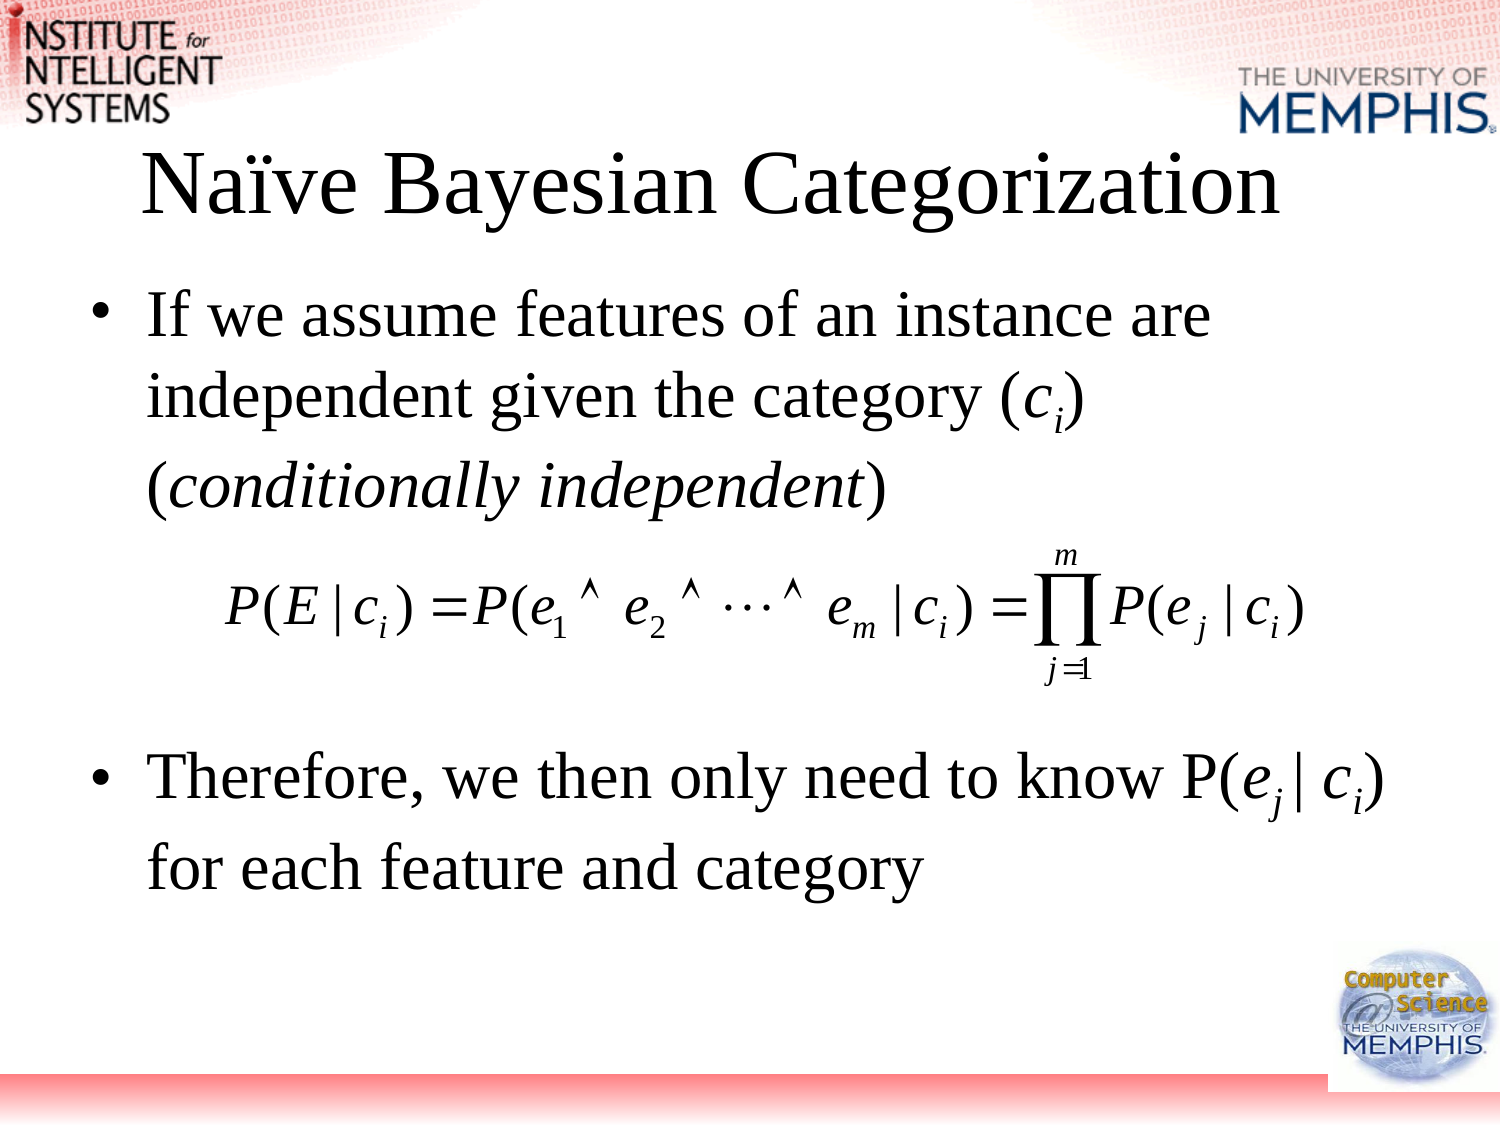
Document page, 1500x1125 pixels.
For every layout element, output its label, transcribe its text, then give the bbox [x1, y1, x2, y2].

title Naïve Bayesian Categorization [36, 113, 1387, 302]
list If we assume features of an instance are independent given the category (ci) (conditionally independent) Therefore, we then only need to know P(ej | ci) for each feature and category [75, 262, 1426, 1006]
picture [0, 0, 501, 132]
picture [1012, 0, 1500, 141]
chart [215, 529, 1317, 701]
picture [1328, 941, 1500, 1092]
